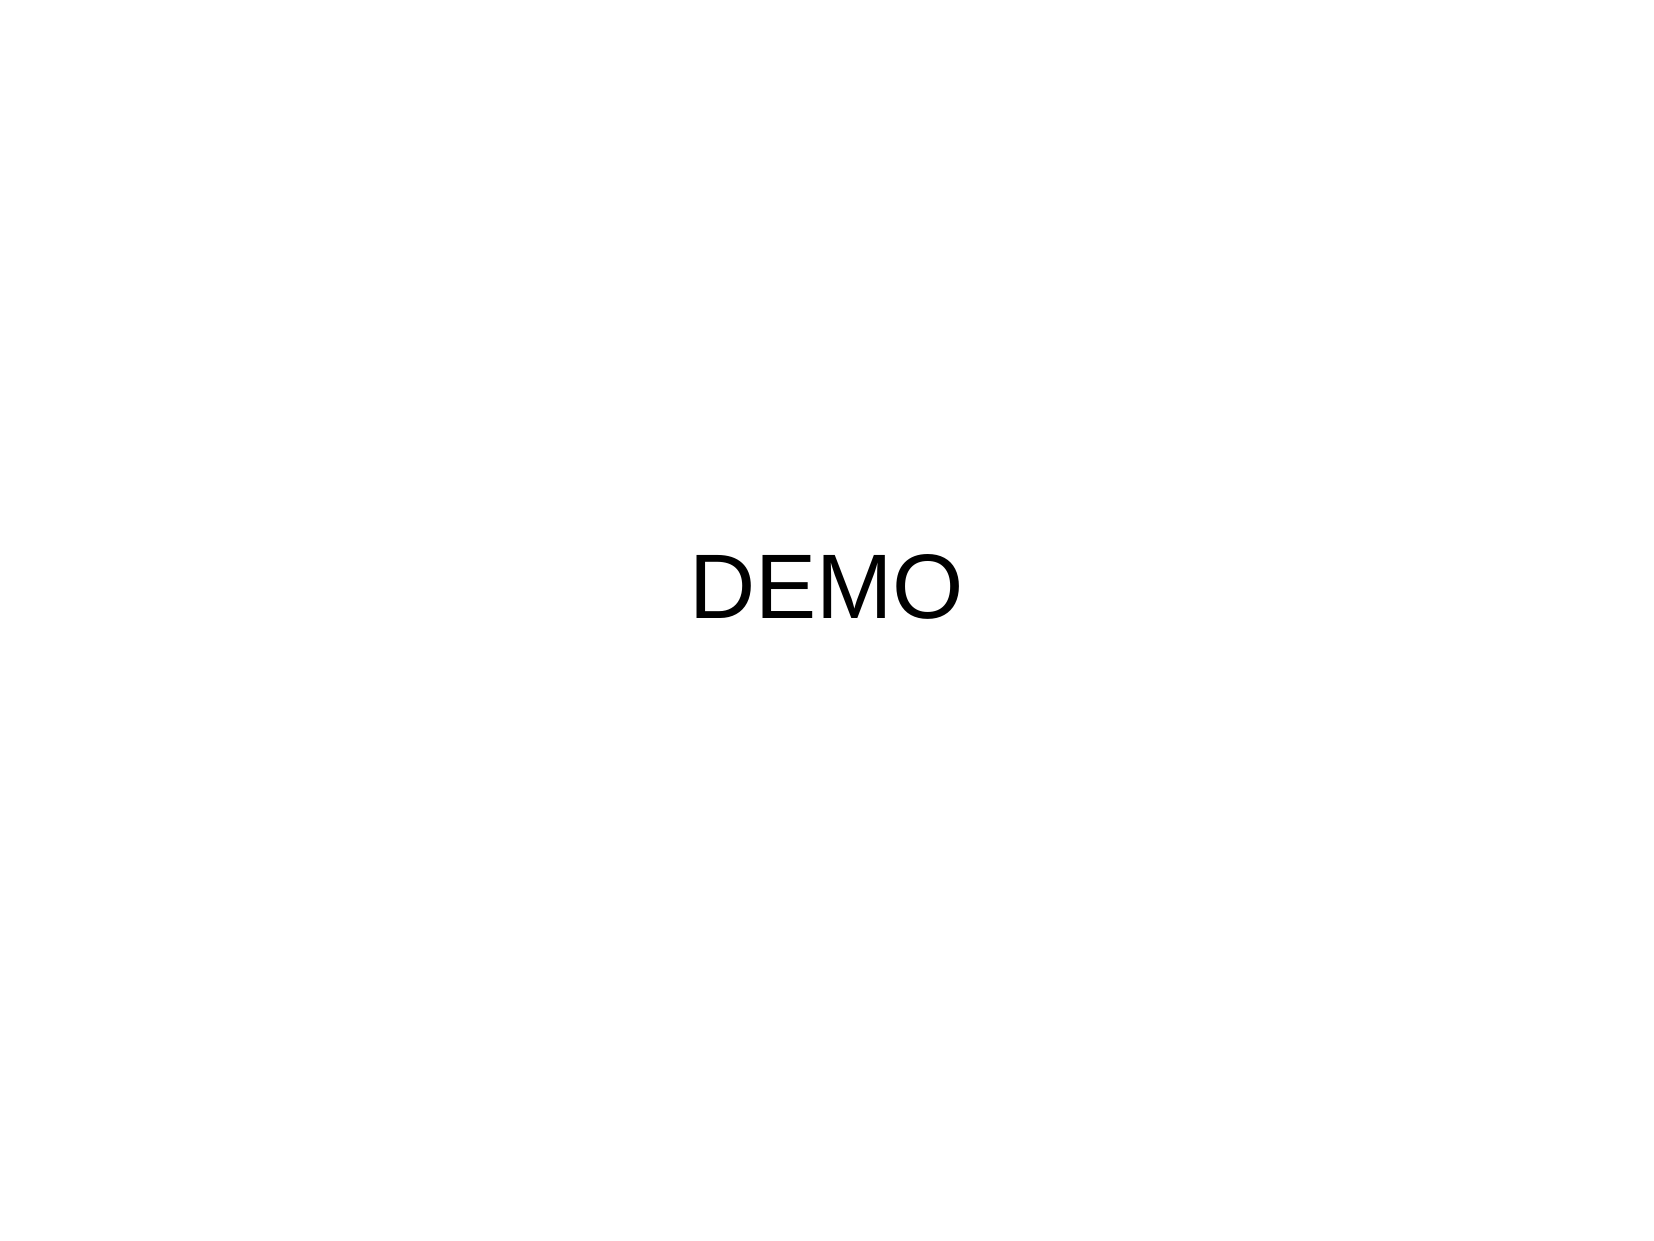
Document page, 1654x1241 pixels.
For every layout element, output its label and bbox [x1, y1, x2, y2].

list [82, 315, 1571, 1036]
